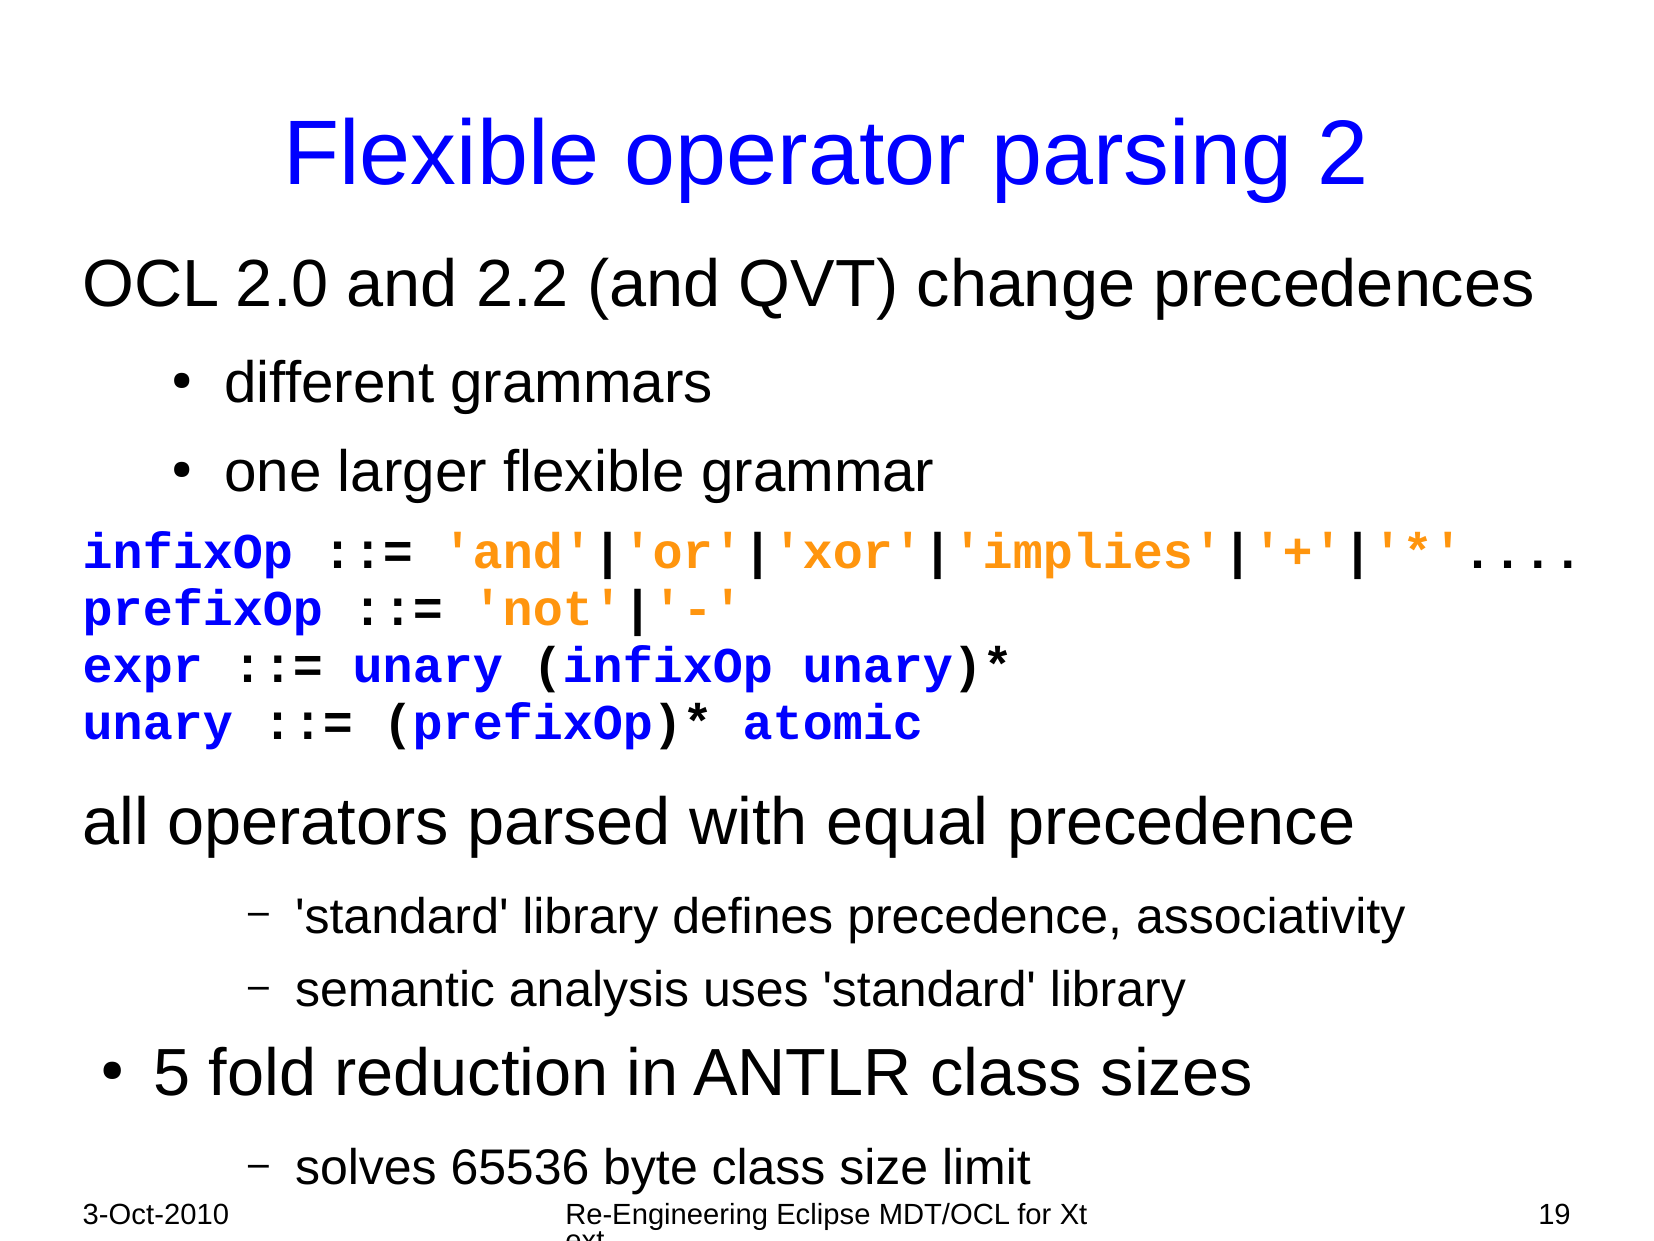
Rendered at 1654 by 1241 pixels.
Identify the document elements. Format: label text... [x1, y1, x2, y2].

title Flexible operator parsing 2 [82, 49, 1571, 245]
list OCL 2.0 and 2.2 (and QVT) change precedences different grammars one larger flexible grammar infixOp ::= 'and'|'or'|'xor'|'implies'|'+'|'*'.... prefixOp ::= 'not'|'-' expr ::= unary (infixOp unary)* unary ::= (prefixOp)* atomic all operators parsed with equal precedence 'standard' library defines precedence, associativity semantic analysis uses 'standard' library 5 fold reduction in ANTLR class sizes solves 65536 byte class size limit [82, 245, 1605, 1195]
